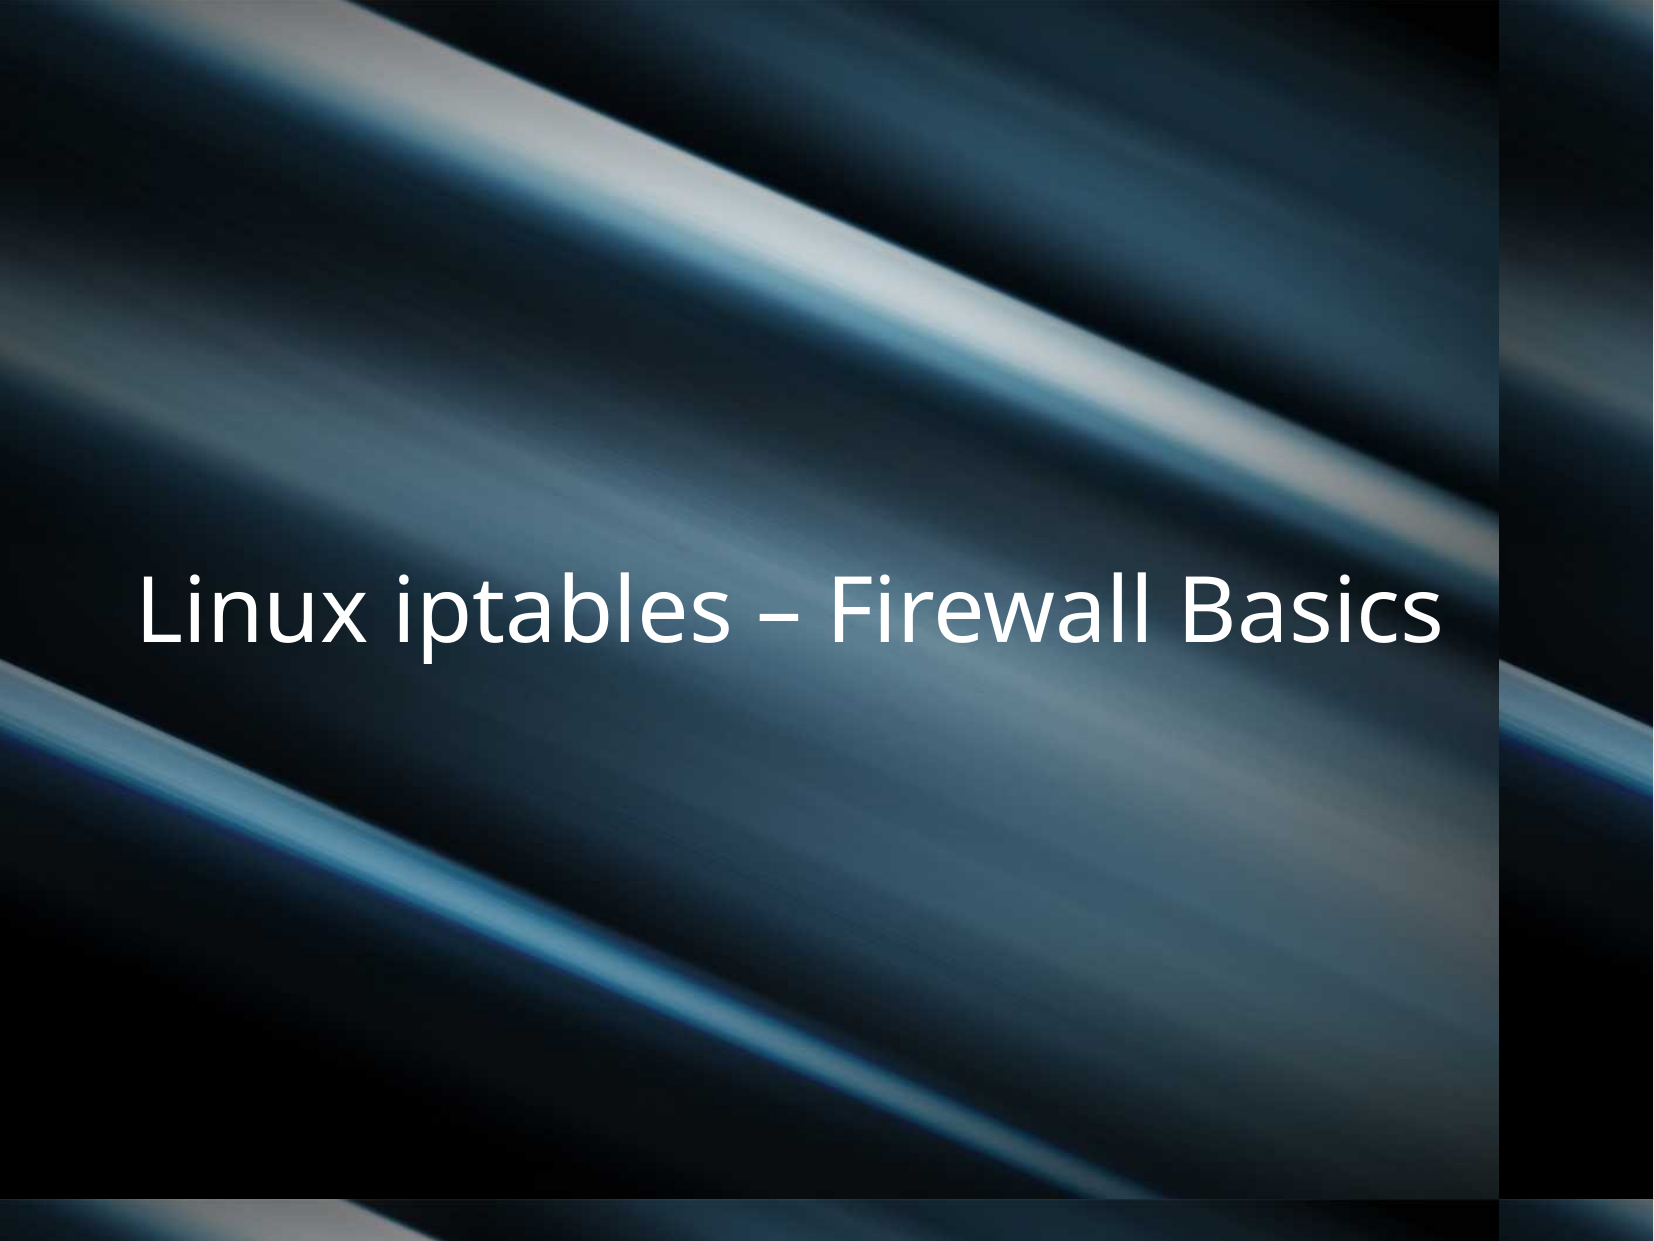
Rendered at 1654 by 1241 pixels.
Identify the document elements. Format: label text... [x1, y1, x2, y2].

picture [0, 0, 1654, 1241]
text_box Linux iptables – Firewall Basics [58, 502, 1547, 710]
